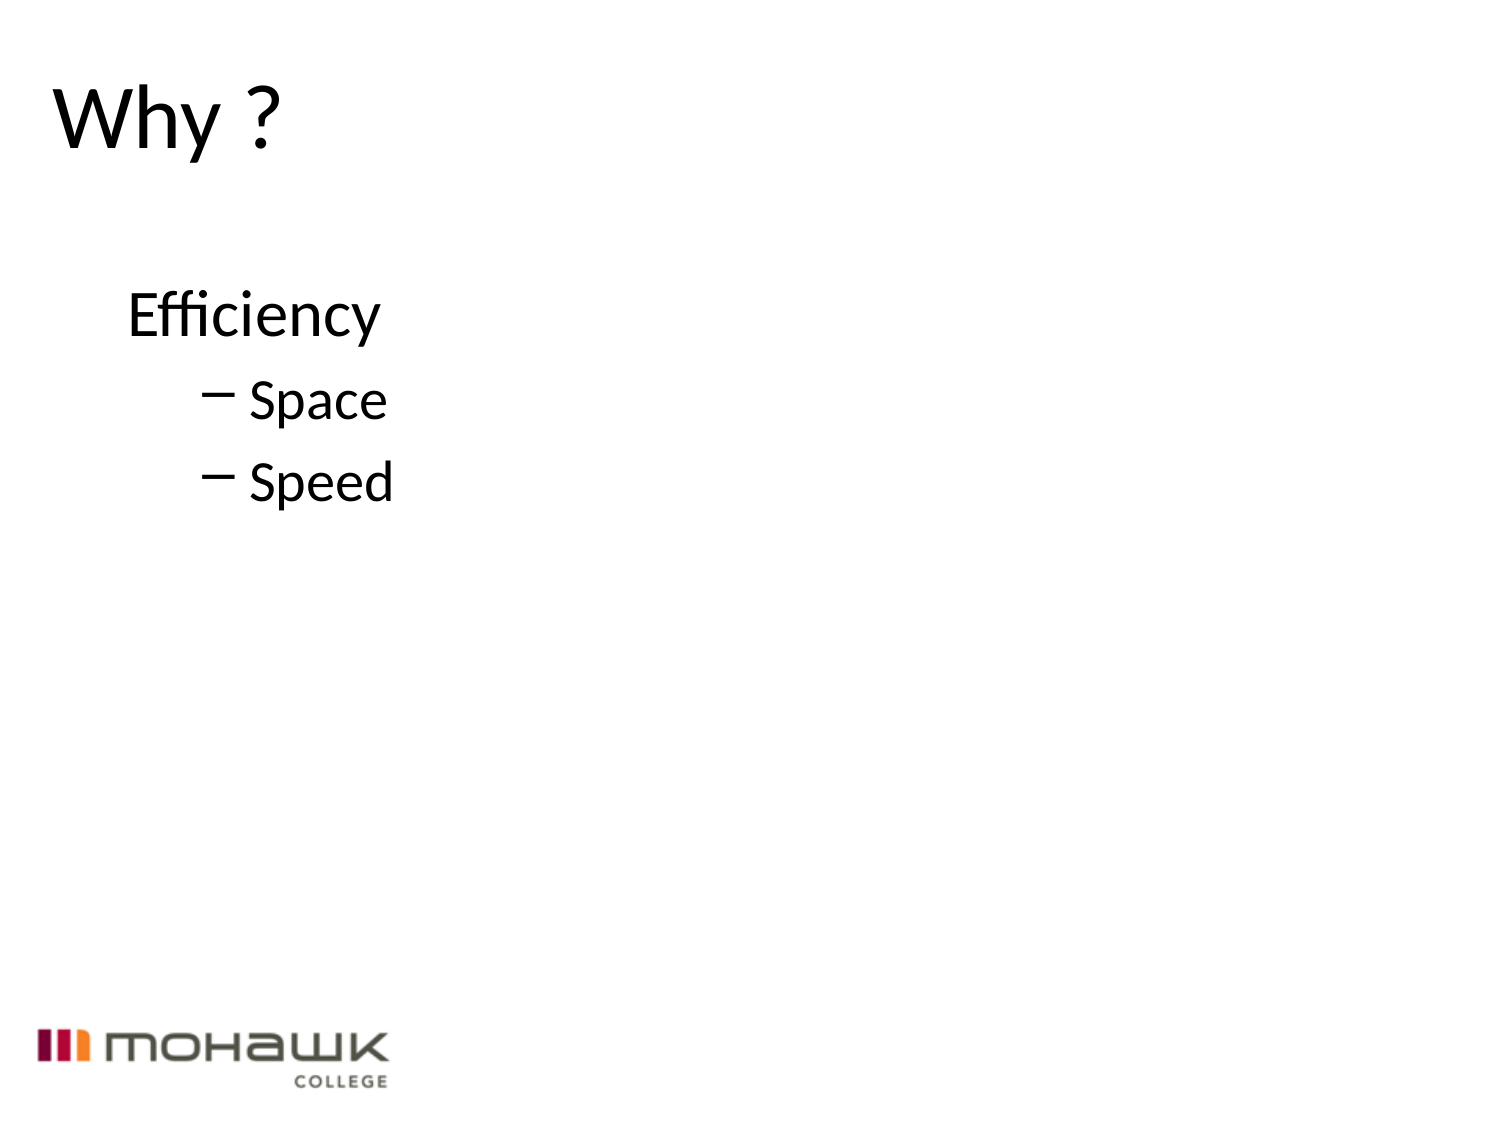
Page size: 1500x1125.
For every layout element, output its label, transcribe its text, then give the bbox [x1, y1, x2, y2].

title Why ? [37, 50, 1388, 238]
picture [5, 1000, 422, 1118]
list Efficiency Space Speed [112, 262, 1463, 575]
